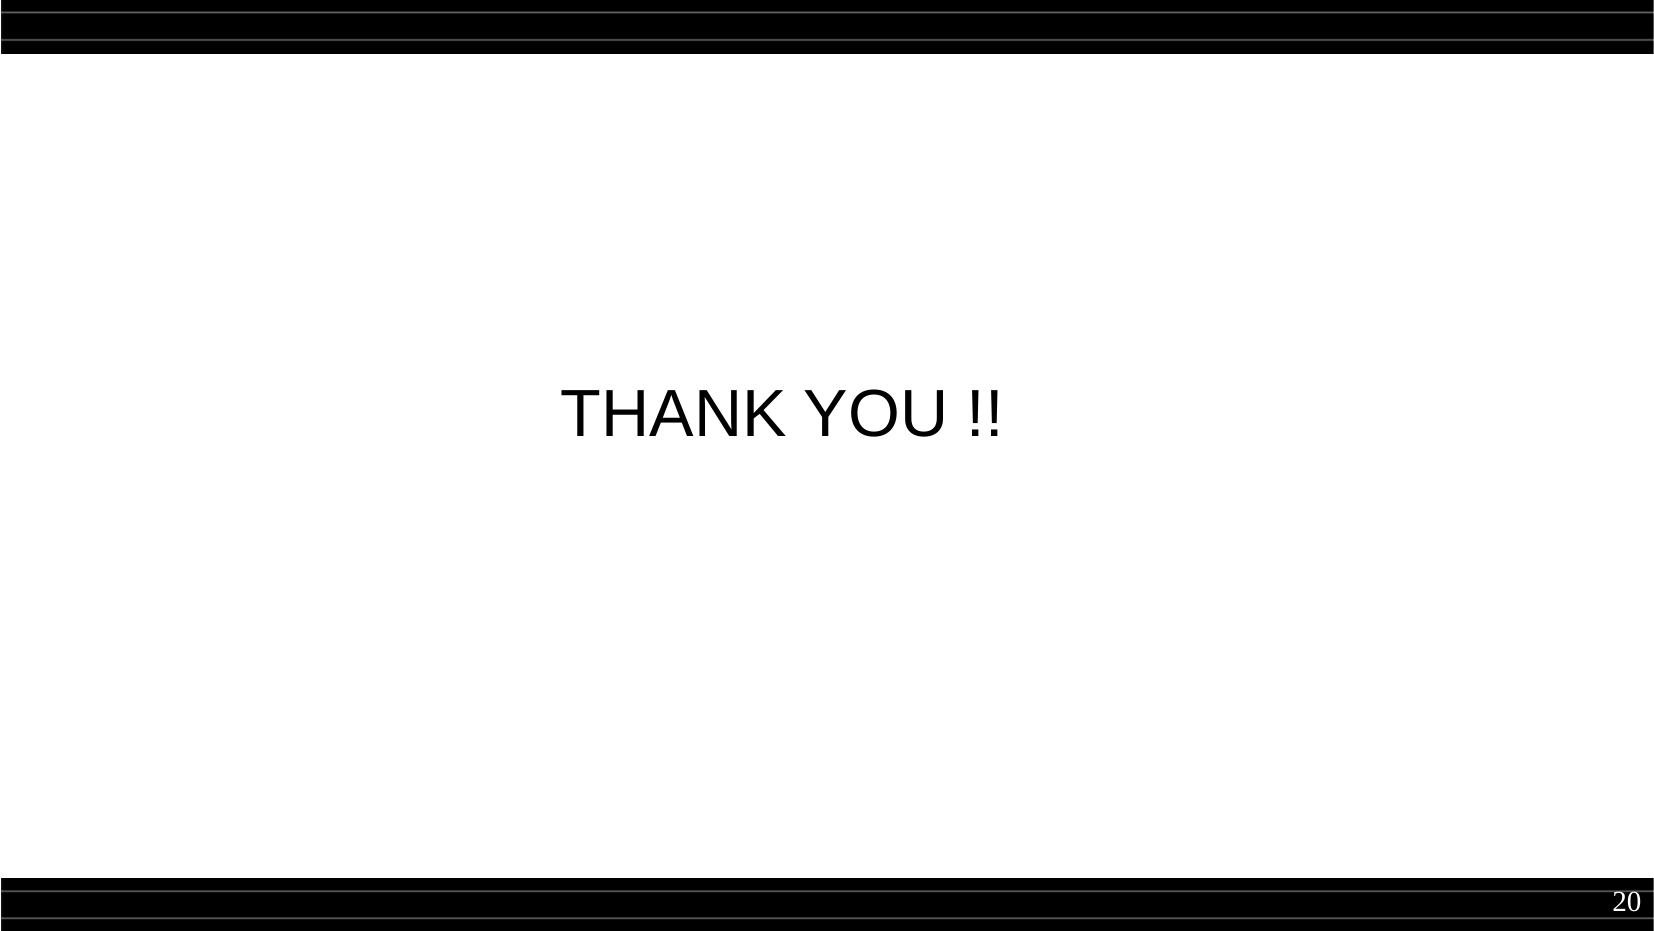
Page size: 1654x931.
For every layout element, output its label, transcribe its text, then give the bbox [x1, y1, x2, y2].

picture [1, 878, 1654, 931]
picture [1, 0, 1654, 54]
list THANK YOU !! [82, 271, 1571, 758]
